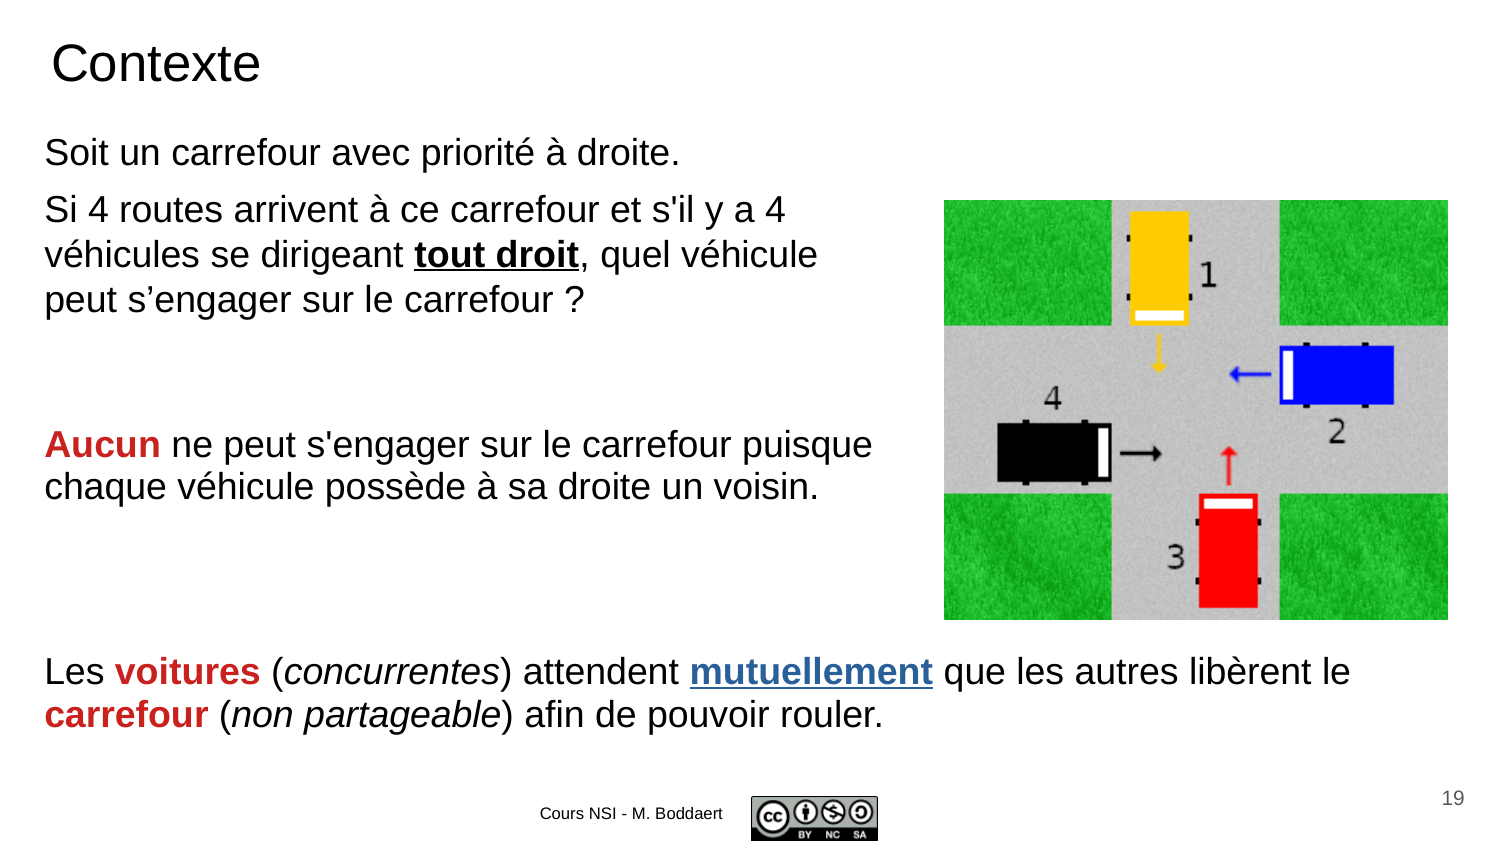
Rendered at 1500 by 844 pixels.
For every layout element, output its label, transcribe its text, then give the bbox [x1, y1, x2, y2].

text_box Soit un carrefour avec priorité à droite. Si 4 routes arrivent à ce carrefour et s'il y a 4 véhicules se dirigeant tout droit, quel véhicule peut s’engager sur le carrefour ? [29, 120, 916, 355]
picture [751, 796, 878, 841]
text_box Aucun ne peut s'engager sur le carrefour puisque chaque véhicule possède à sa droite un voisin. [29, 415, 945, 518]
text_box Les voitures (concurrentes) attendent mutuellement que les autres libèrent le carrefour (non partageable) afin de pouvoir rouler. [29, 643, 1418, 768]
picture [944, 200, 1448, 620]
slide_number <numéro> [1389, 764, 1480, 830]
title Contexte [51, 13, 1449, 108]
